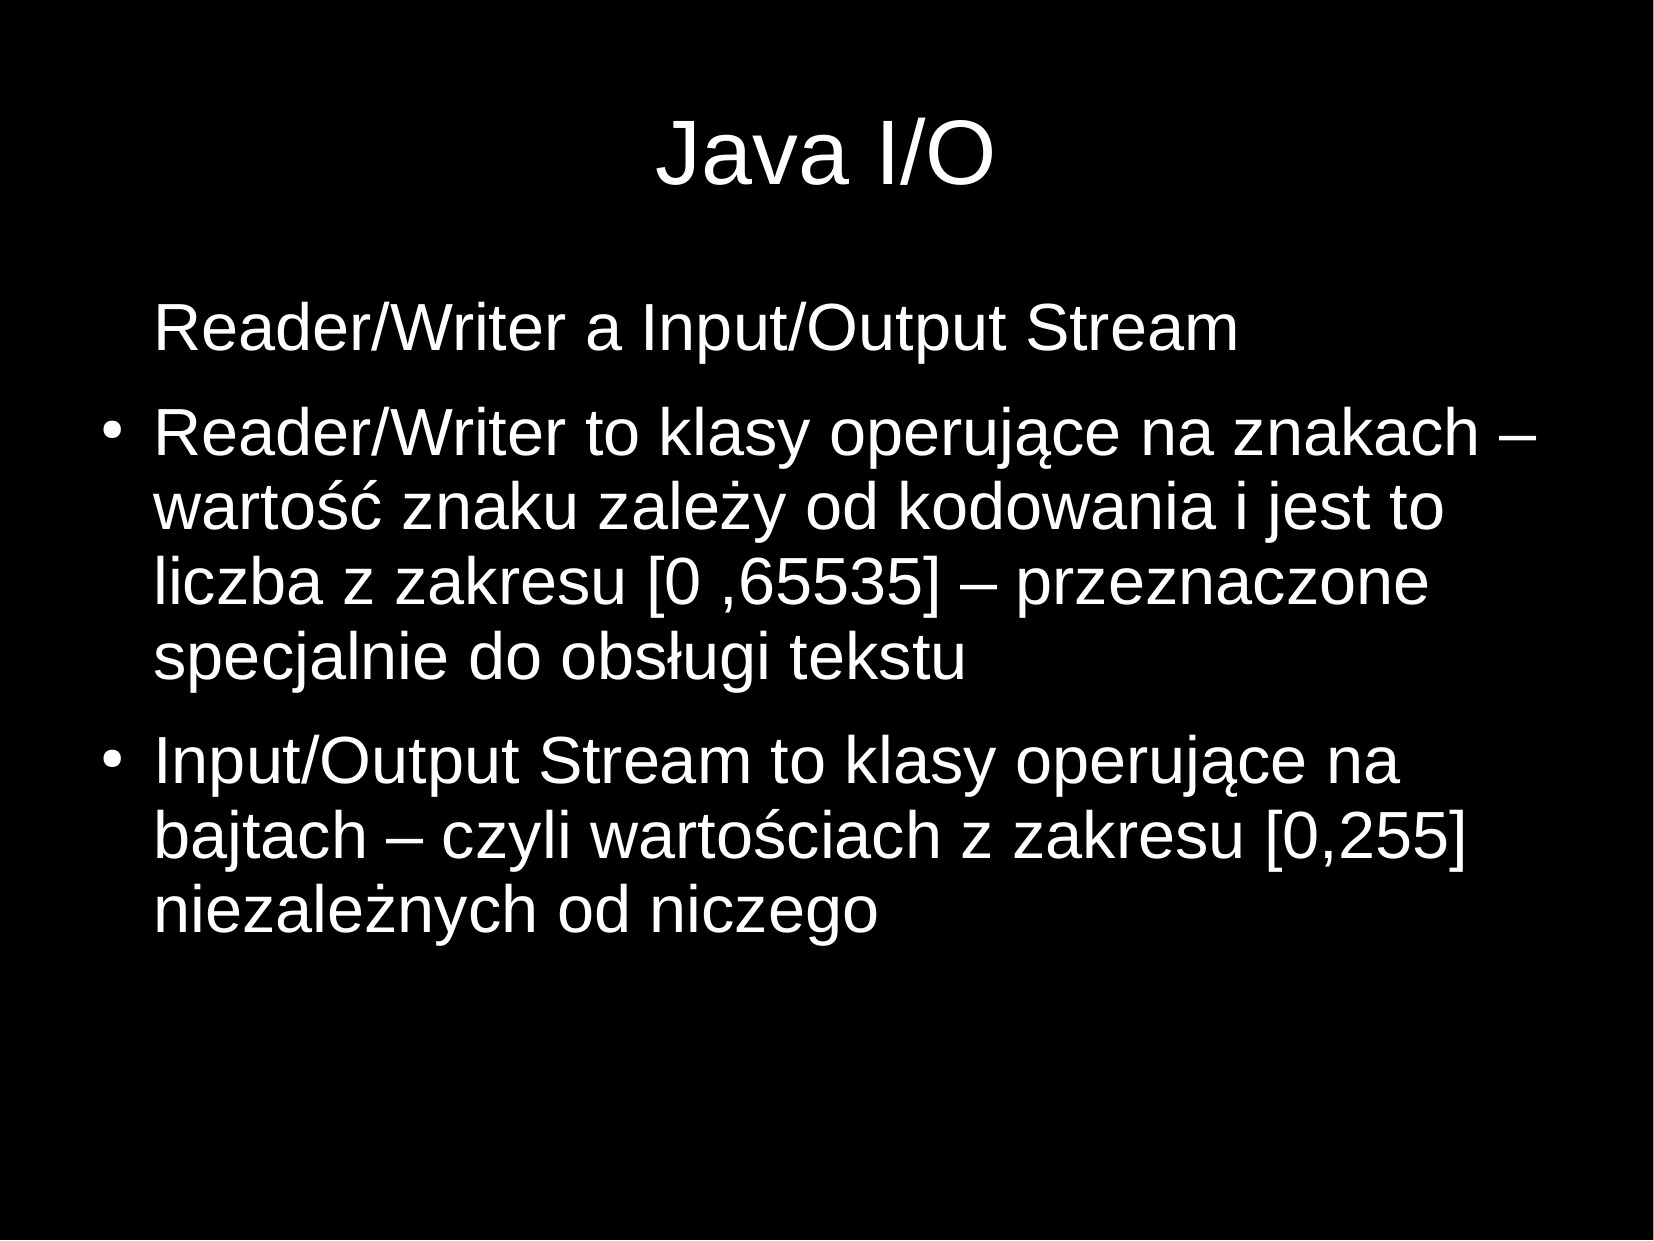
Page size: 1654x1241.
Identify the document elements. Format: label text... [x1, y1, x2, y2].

title Java I/O [82, 49, 1571, 257]
list Reader/Writer a Input/Output Stream Reader/Writer to klasy operujące na znakach – wartość znaku zależy od kodowania i jest to liczba z zakresu [0 ,65535] – przeznaczone specjalnie do obsługi tekstu Input/Output Stream to klasy operujące na bajtach – czyli wartościach z zakresu [0,255] niezależnych od niczego [82, 290, 1571, 1010]
